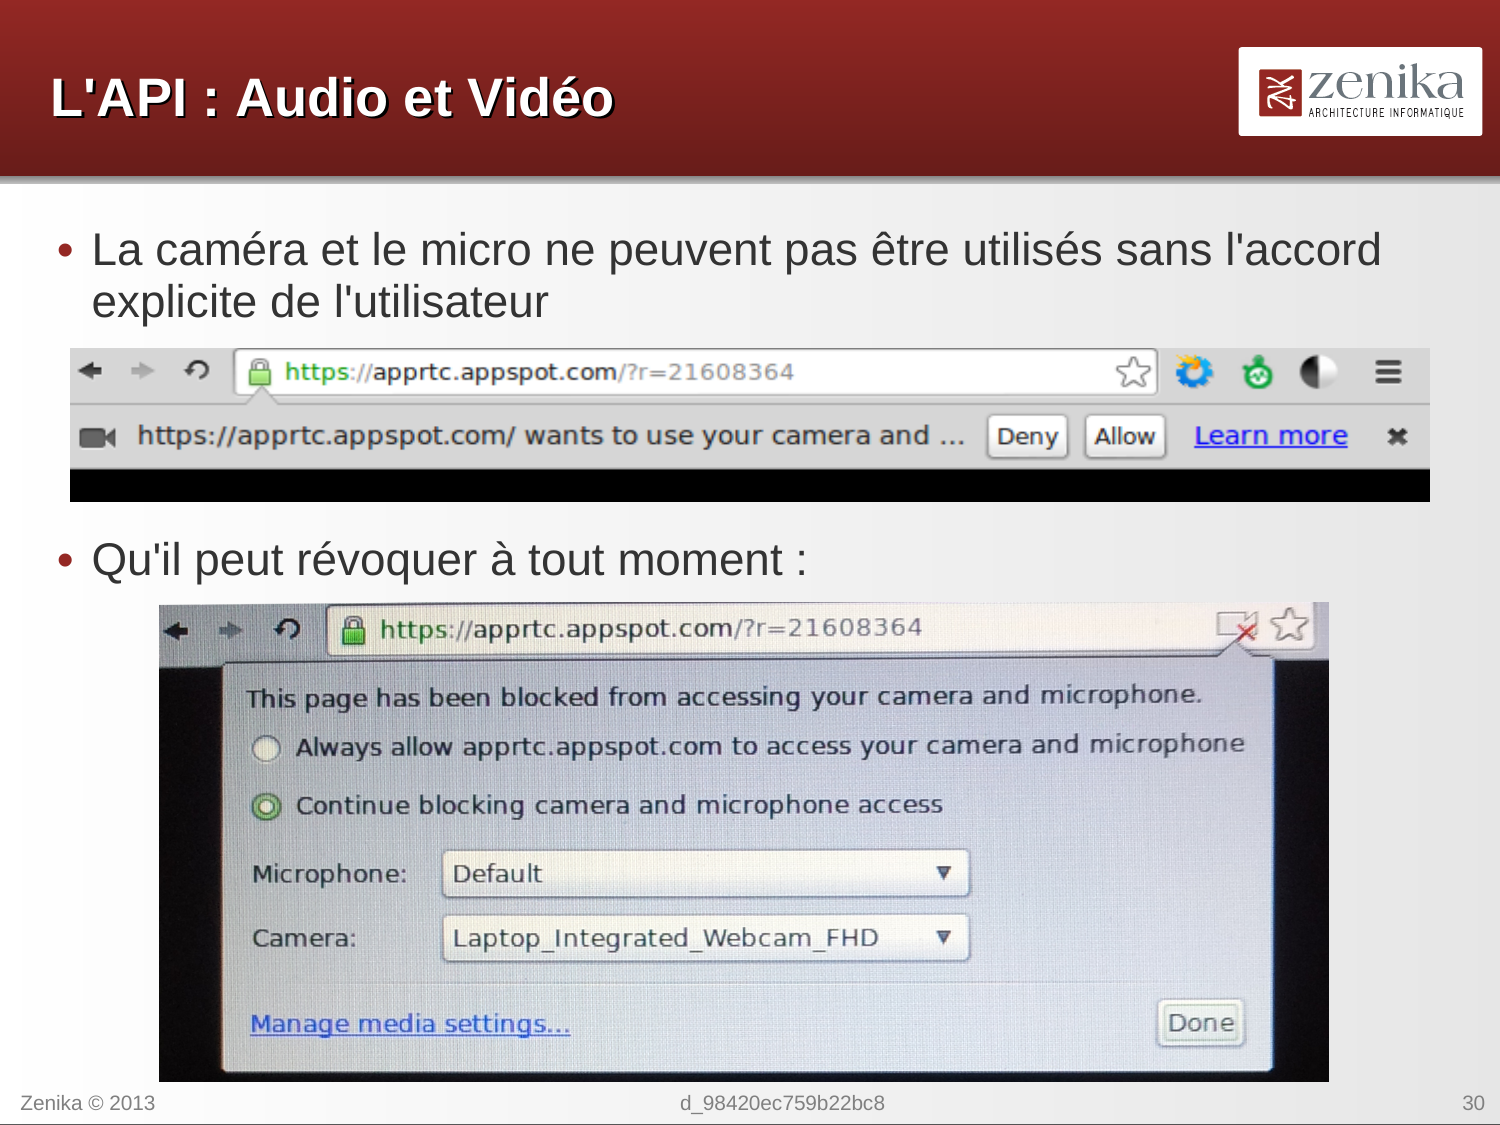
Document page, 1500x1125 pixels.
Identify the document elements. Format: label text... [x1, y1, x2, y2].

picture [70, 348, 1430, 502]
title L'API : Audio et Vidéo [50, 15, 1206, 180]
list La caméra et le micro ne peuvent pas être utilisés sans l'accord explicite de l'utilisateur Qu'il peut révoquer à tout moment : [56, 224, 1441, 1079]
picture [159, 602, 1329, 1082]
picture [1257, 58, 1464, 125]
